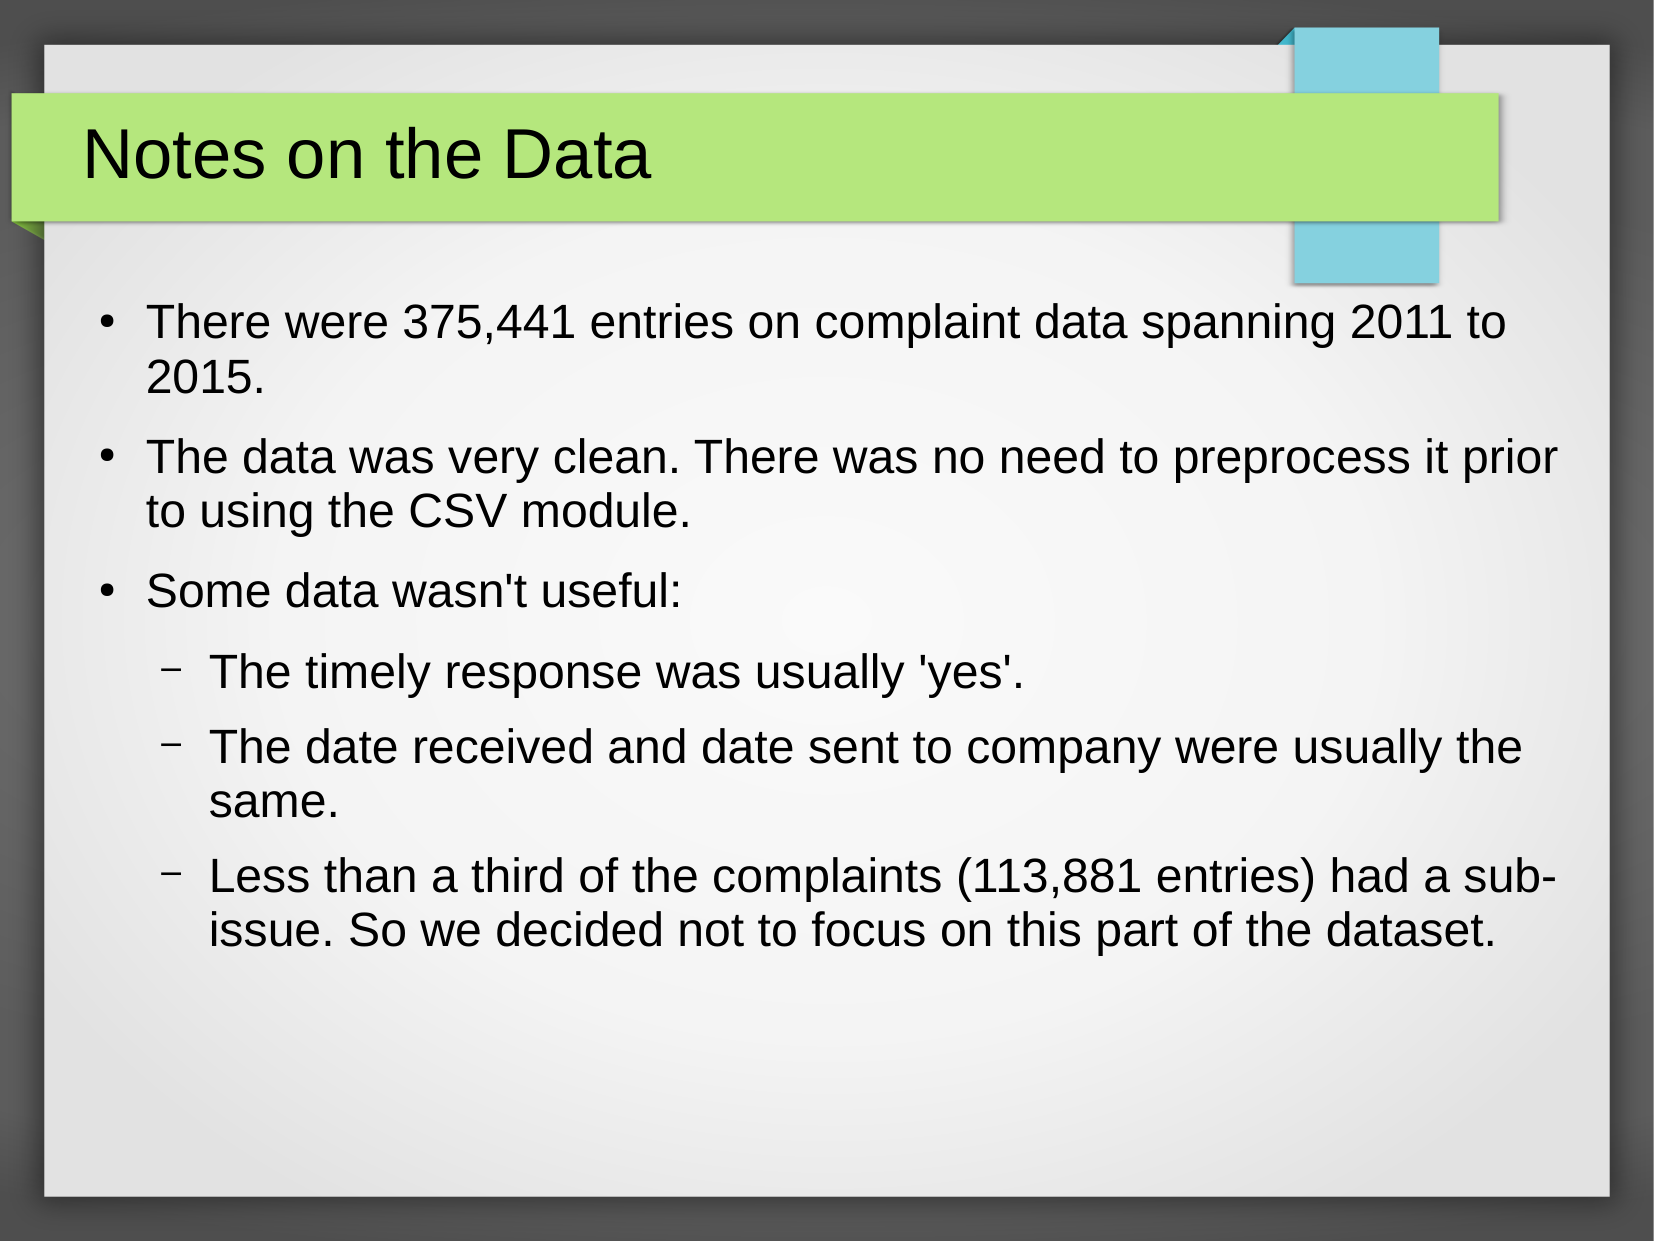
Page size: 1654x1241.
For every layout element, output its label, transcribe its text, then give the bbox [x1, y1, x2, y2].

list There were 375,441 entries on complaint data spanning 2011 to 2015. The data was very clean. There was no need to preprocess it prior to using the CSV module. Some data wasn't useful: The timely response was usually 'yes'. The date received and date sent to company were usually the same. Less than a third of the complaints (113,881 entries) had a sub-issue. So we decided not to focus on this part of the dataset. [82, 295, 1571, 1015]
picture [0, 0, 1654, 1241]
title Notes on the Data [82, 94, 1264, 213]
